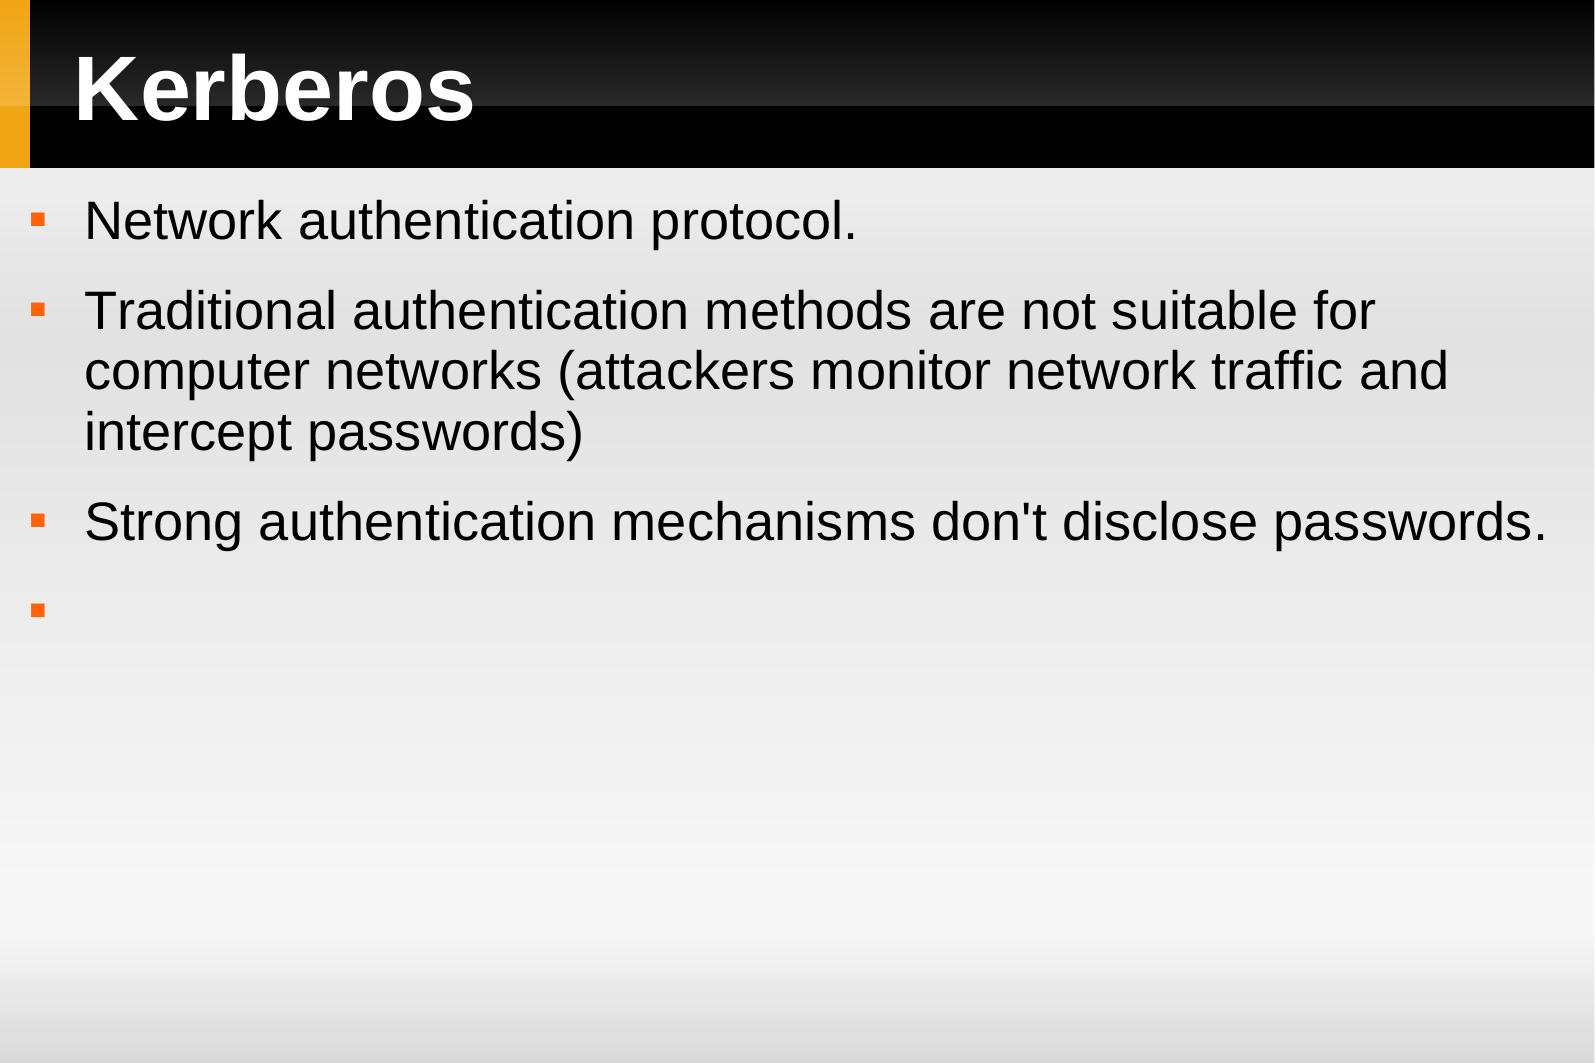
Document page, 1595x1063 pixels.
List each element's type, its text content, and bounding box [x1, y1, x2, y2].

list Network authentication protocol. Traditional authentication methods are not suitable for computer networks (attackers monitor network traffic and intercept passwords) Strong authentication mechanisms don't disclose passwords. [13, 190, 1563, 1038]
picture [0, 0, 1595, 1063]
title Kerberos [74, 7, 1510, 171]
